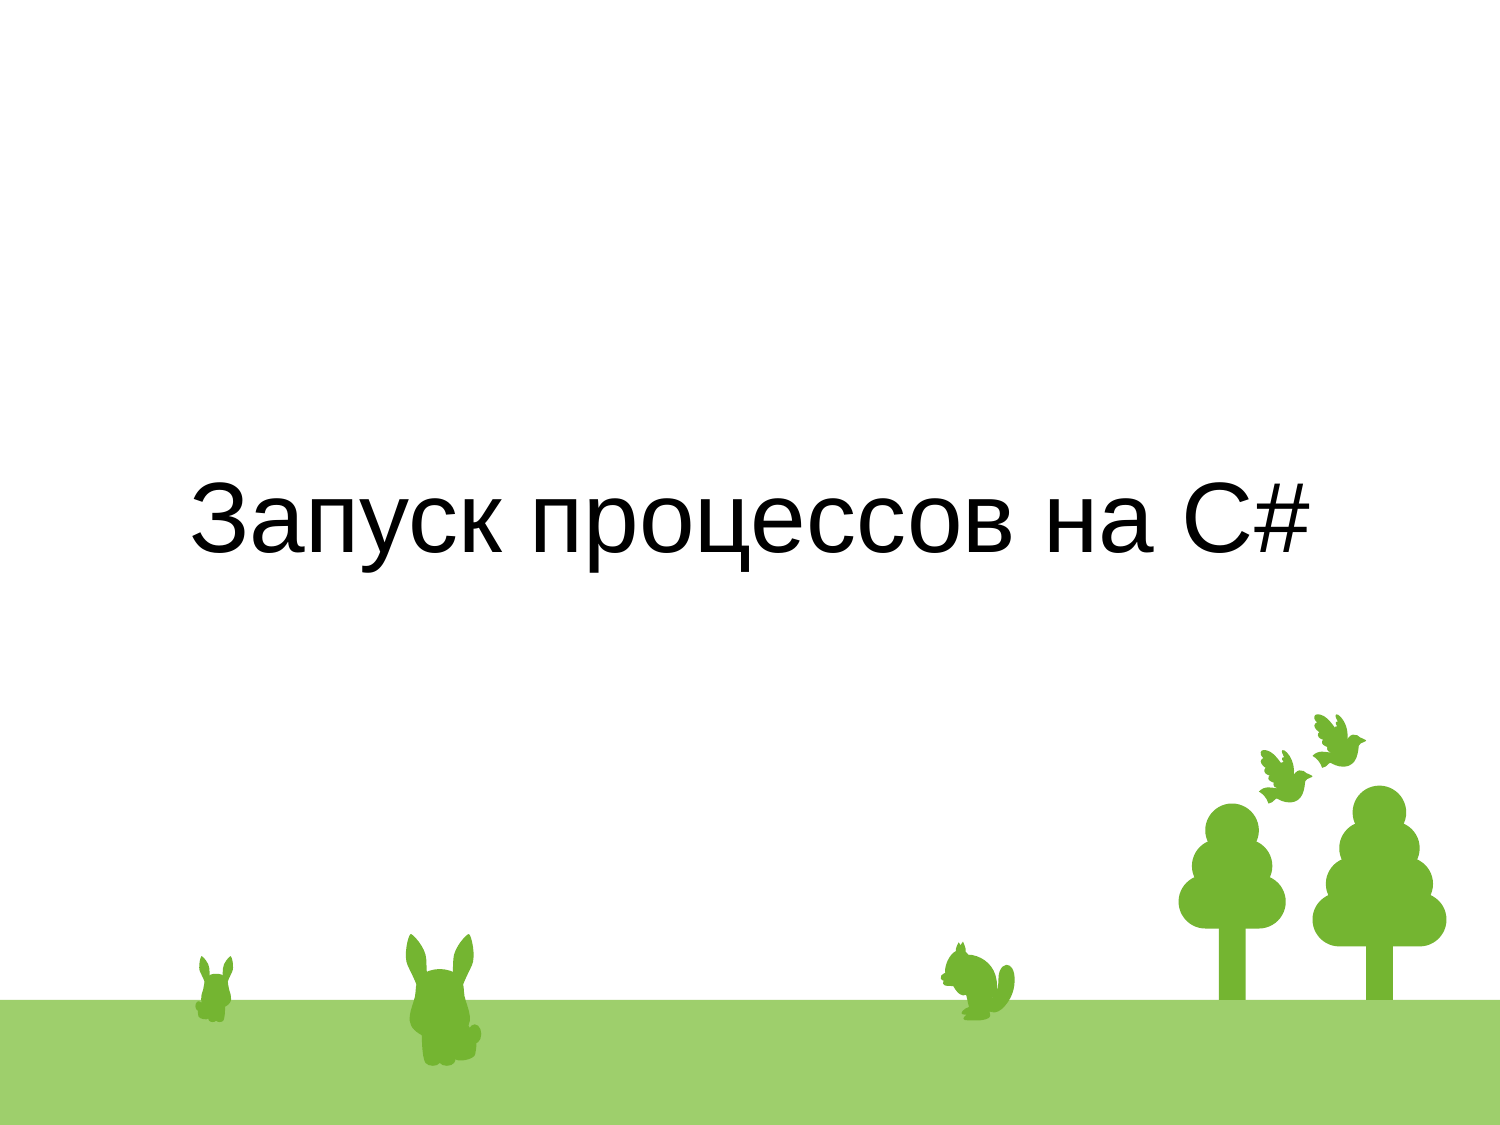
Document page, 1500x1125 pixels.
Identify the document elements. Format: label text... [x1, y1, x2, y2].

title Запуск процессов на C# [80, 428, 1420, 608]
